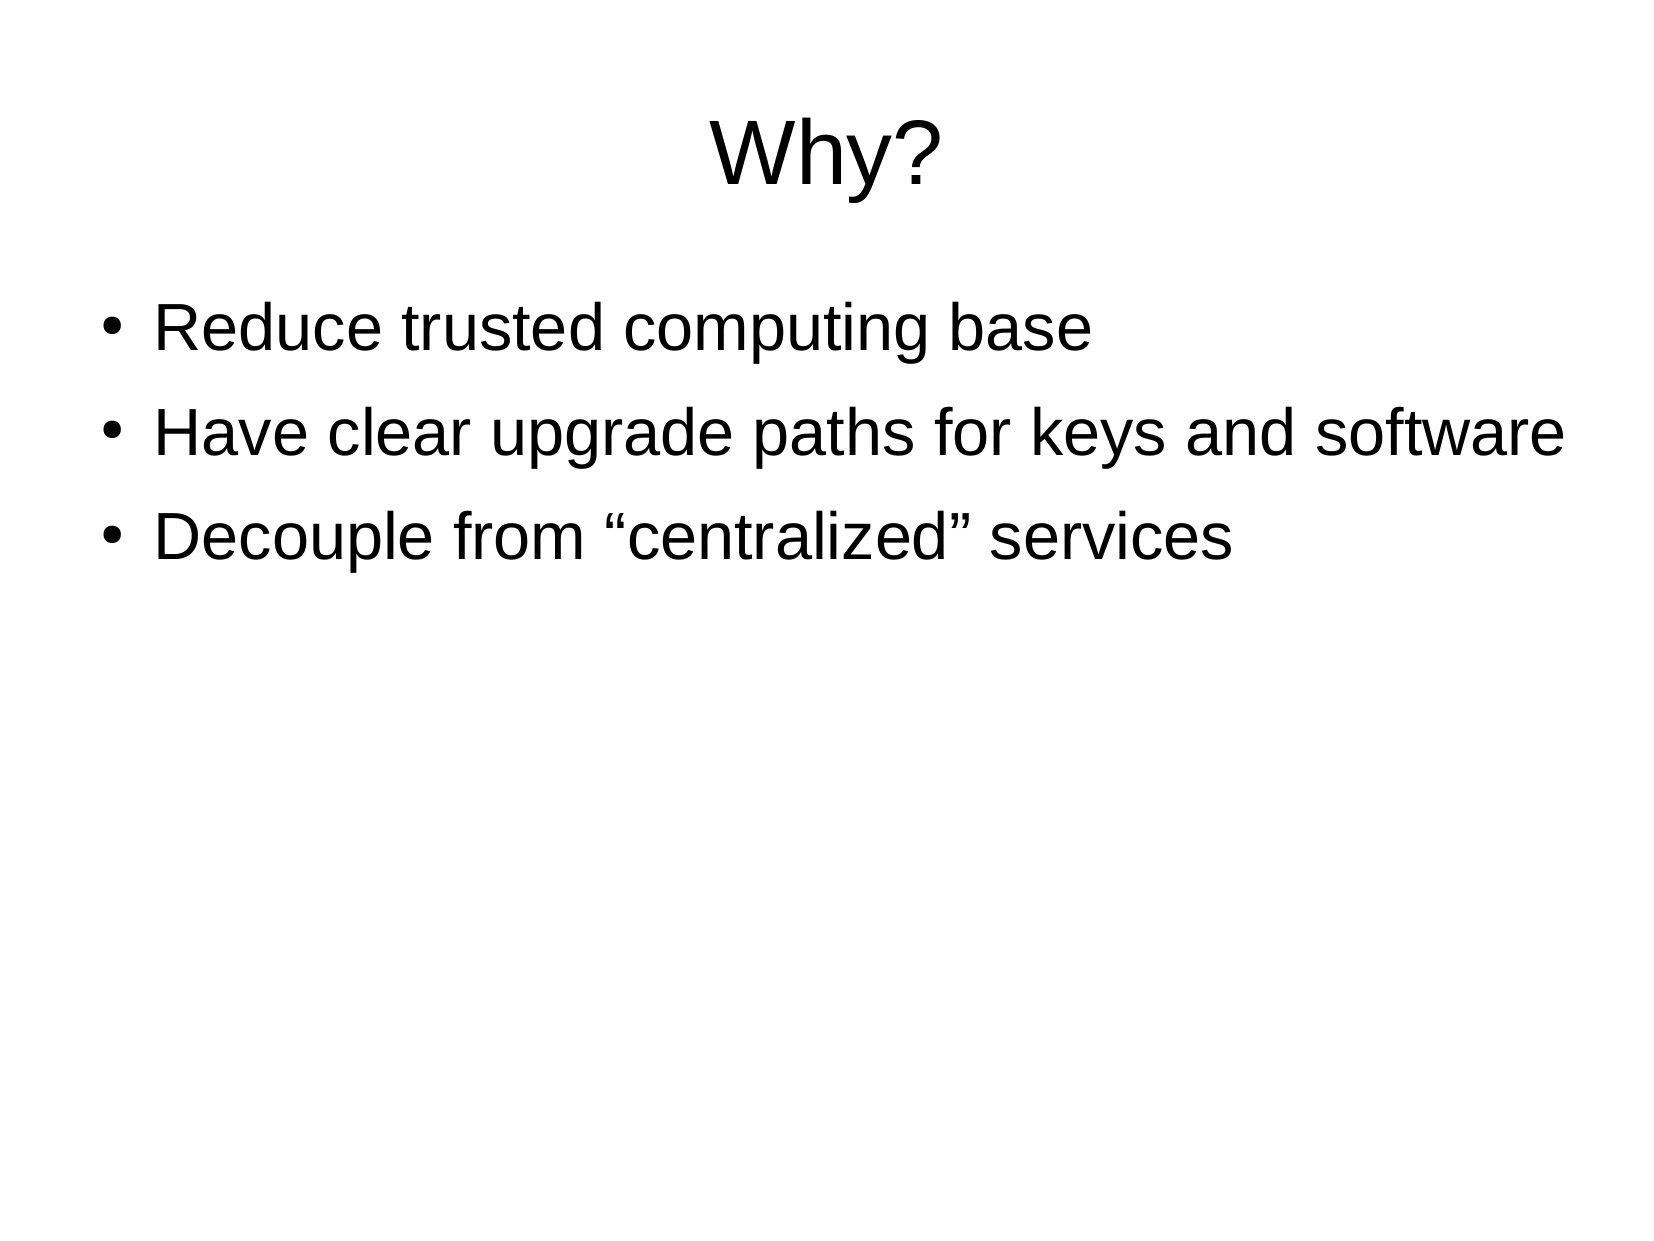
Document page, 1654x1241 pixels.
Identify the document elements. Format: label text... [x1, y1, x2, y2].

list Reduce trusted computing base Have clear upgrade paths for keys and software Decouple from “centralized” services [82, 290, 1571, 586]
title Why? [82, 49, 1571, 257]
